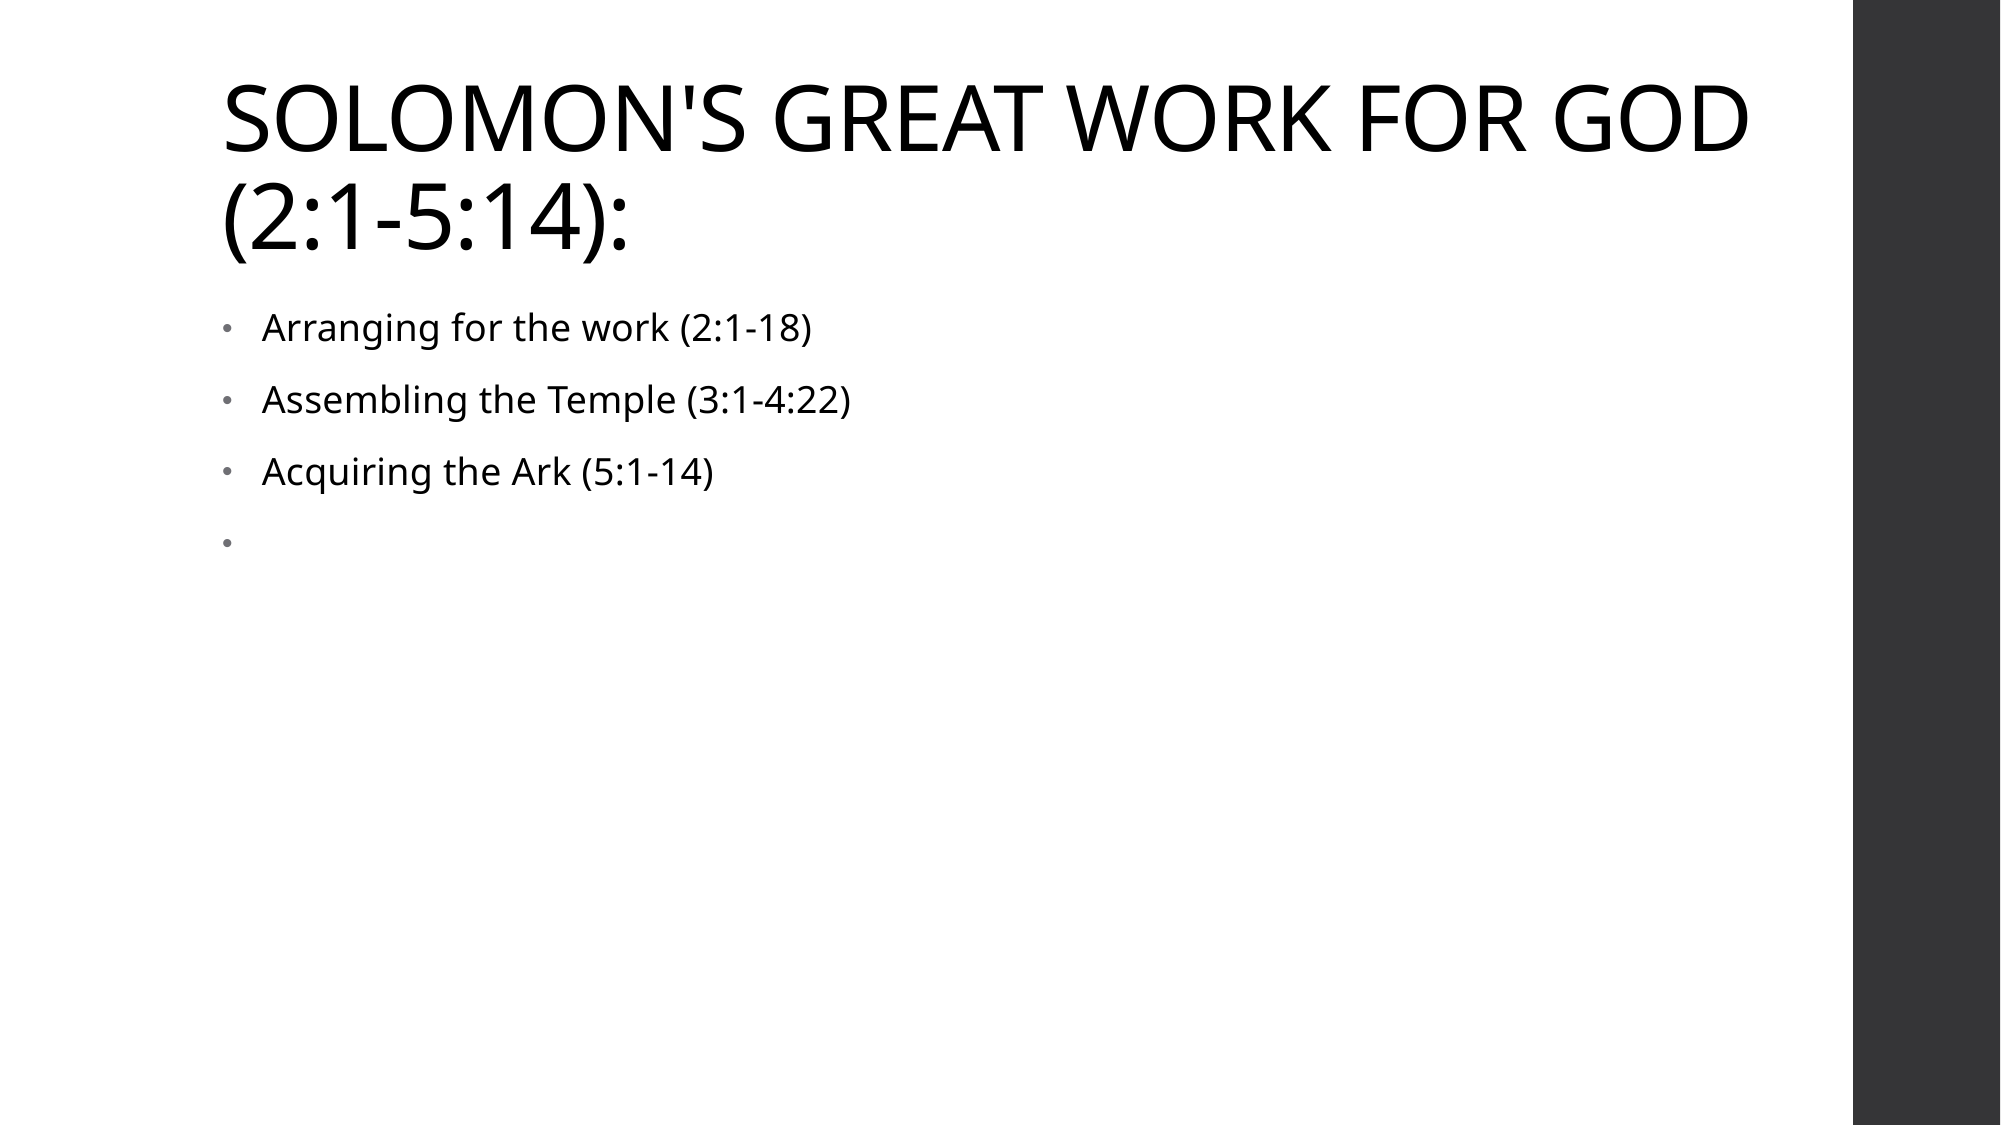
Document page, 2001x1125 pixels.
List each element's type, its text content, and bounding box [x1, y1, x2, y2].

title SOLOMON'S GREAT WORK FOR GOD (2:1-5:14): [206, 60, 1797, 278]
list Arranging for the work (2:1-18) Assembling the Temple (3:1-4:22) Acquiring the Ark (5:1-14) [206, 299, 1617, 1014]
